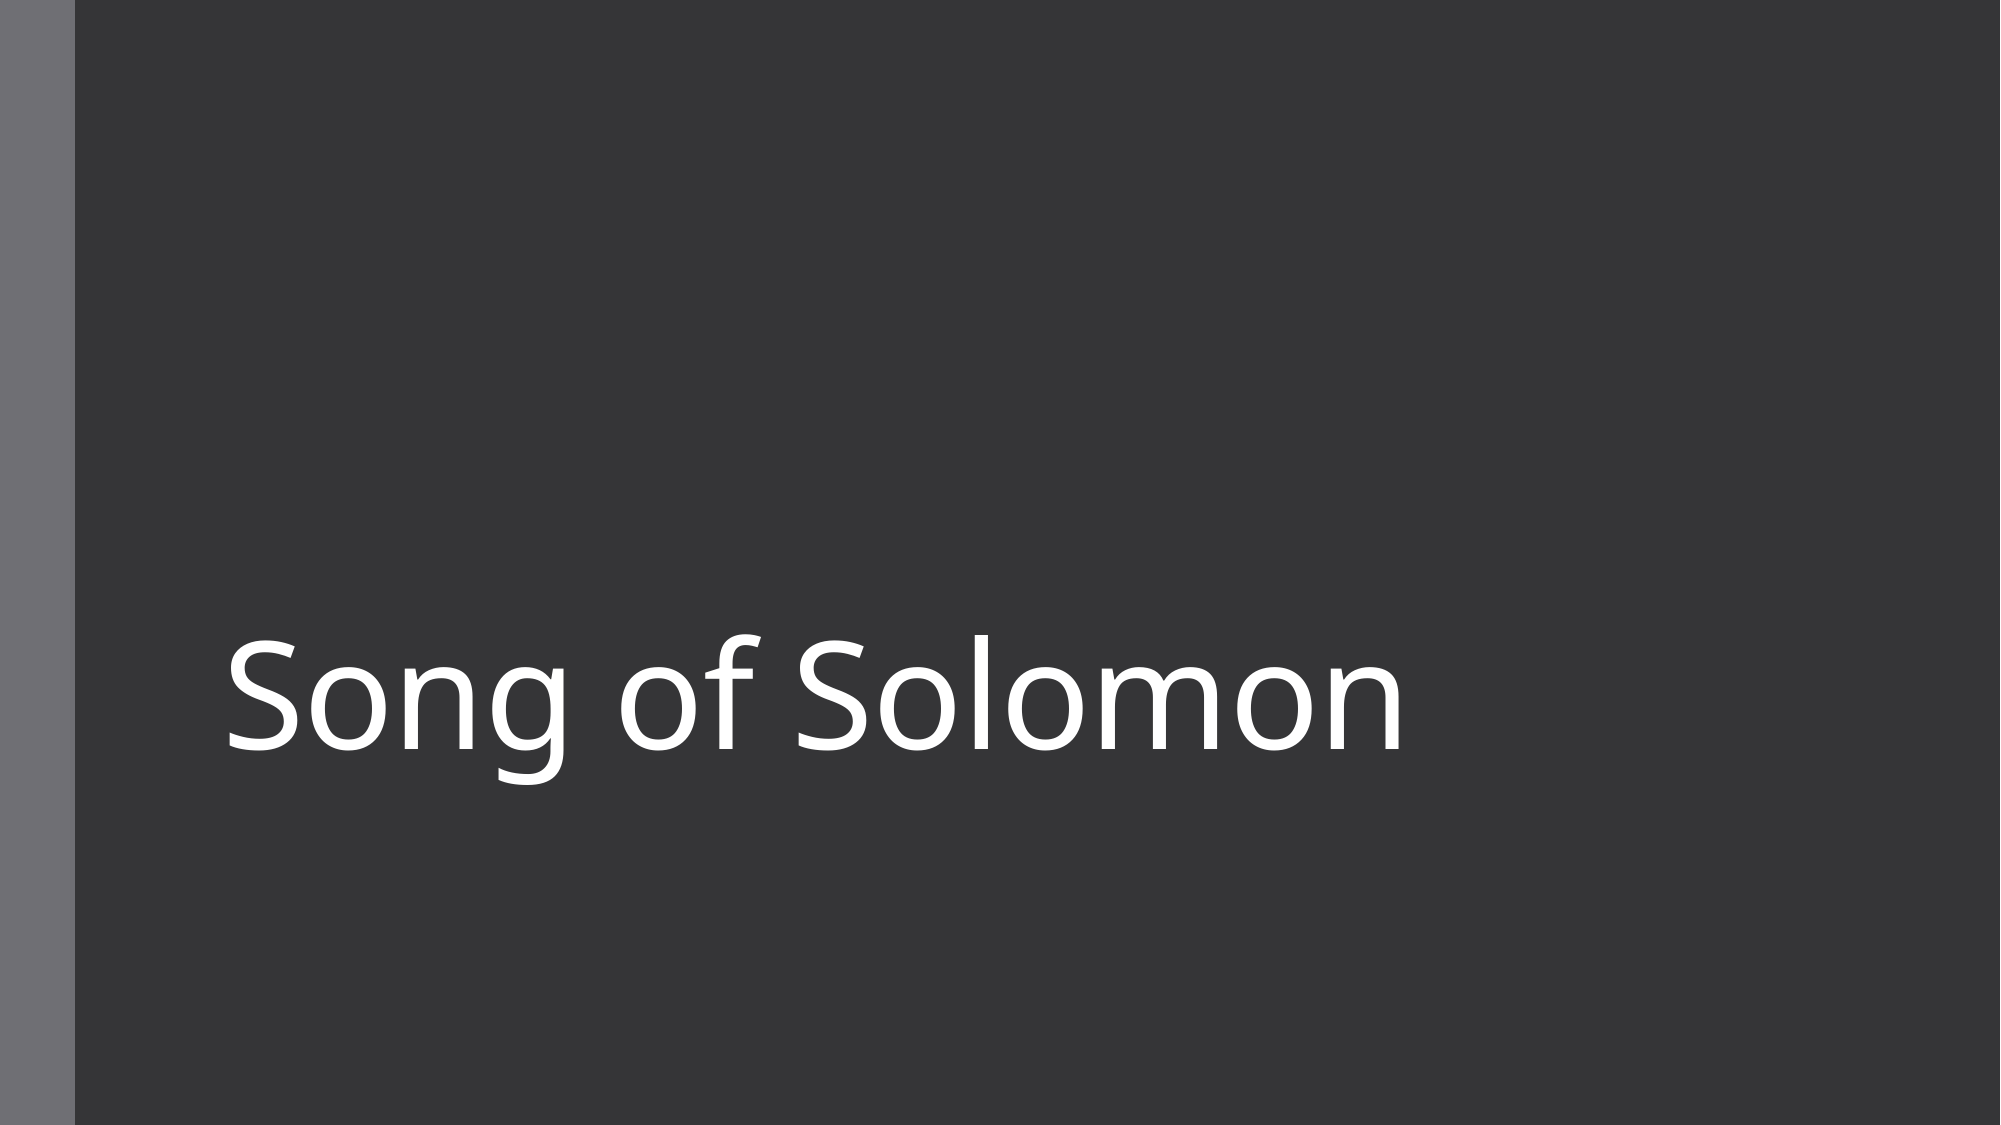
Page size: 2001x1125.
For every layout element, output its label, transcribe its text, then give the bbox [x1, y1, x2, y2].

title Song of Solomon [206, 124, 1752, 788]
